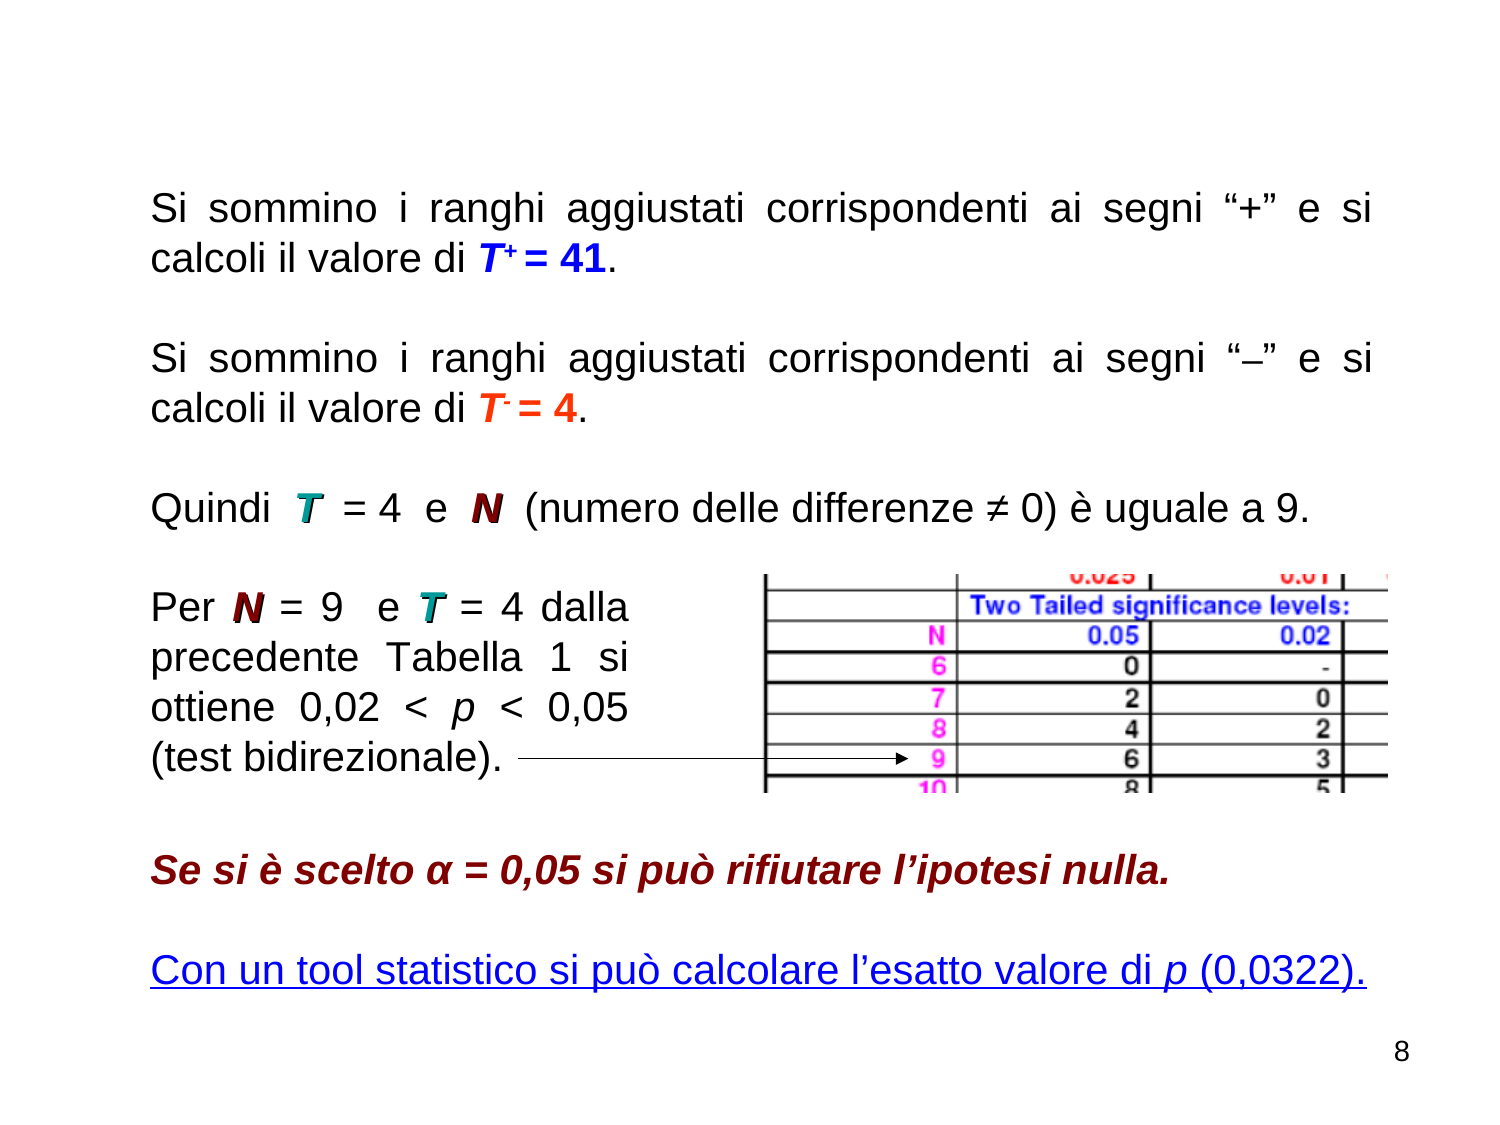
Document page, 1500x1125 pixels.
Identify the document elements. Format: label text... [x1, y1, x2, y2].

picture [757, 574, 1388, 793]
text_box Si sommino i ranghi aggiustati corrispondenti ai segni “+” e si calcoli il valore di T+ = 41. Si sommino i ranghi aggiustati corrispondenti ai segni “–” e si calcoli il valore di T- = 4. Quindi T = 4 e N (numero delle differenze ≠ 0) è uguale a 9. [135, 172, 1388, 539]
text_box <numero> [1074, 1024, 1426, 1103]
text_box Per N = 9 e T = 4 dalla precedente Tabella 1 si ottiene 0,02 < p < 0,05 (test bidirezionale). [135, 571, 644, 835]
text_box Se si è scelto α = 0,05 si può rifiutare l’ipotesi nulla. Con un tool statistico si può calcolare l’esatto valore di p (0,0322). [135, 835, 1388, 1001]
